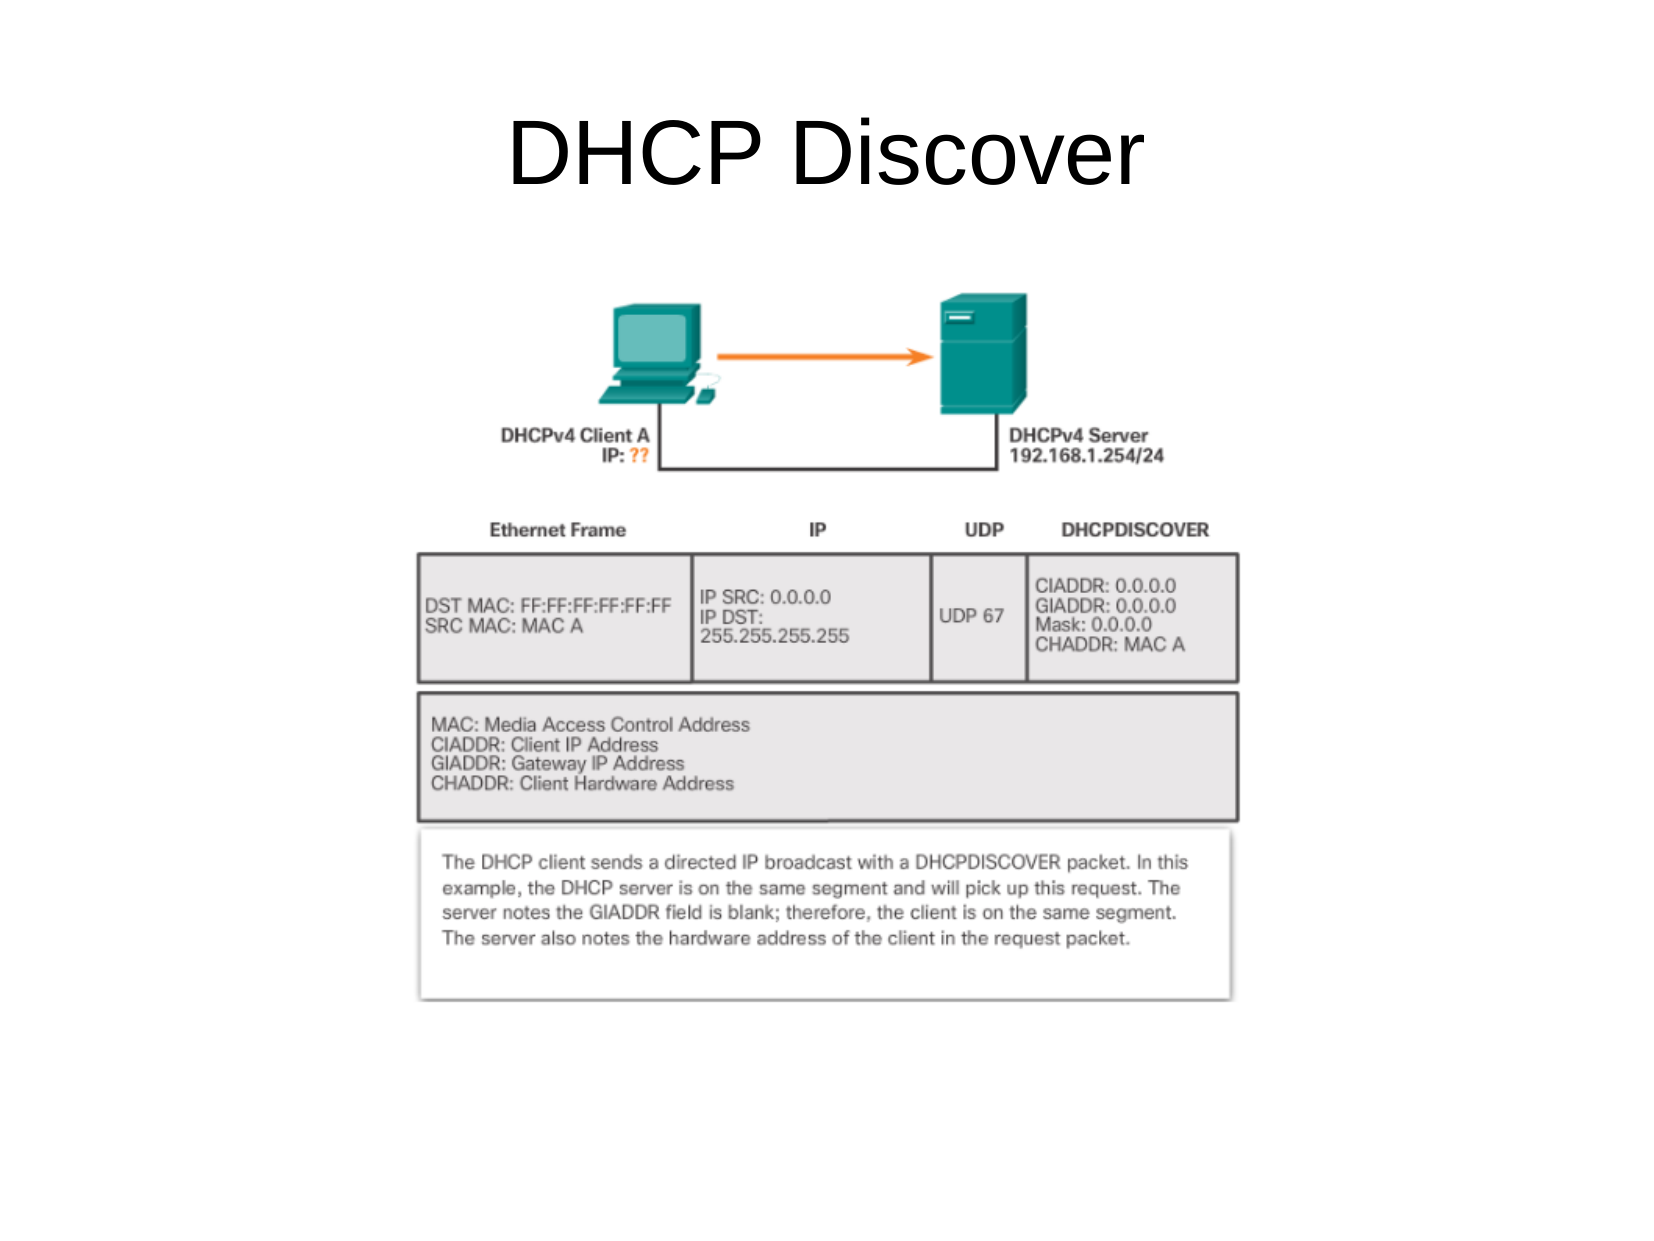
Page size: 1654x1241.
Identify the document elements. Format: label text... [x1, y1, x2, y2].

picture [406, 290, 1248, 1010]
title DHCP Discover [82, 49, 1571, 257]
